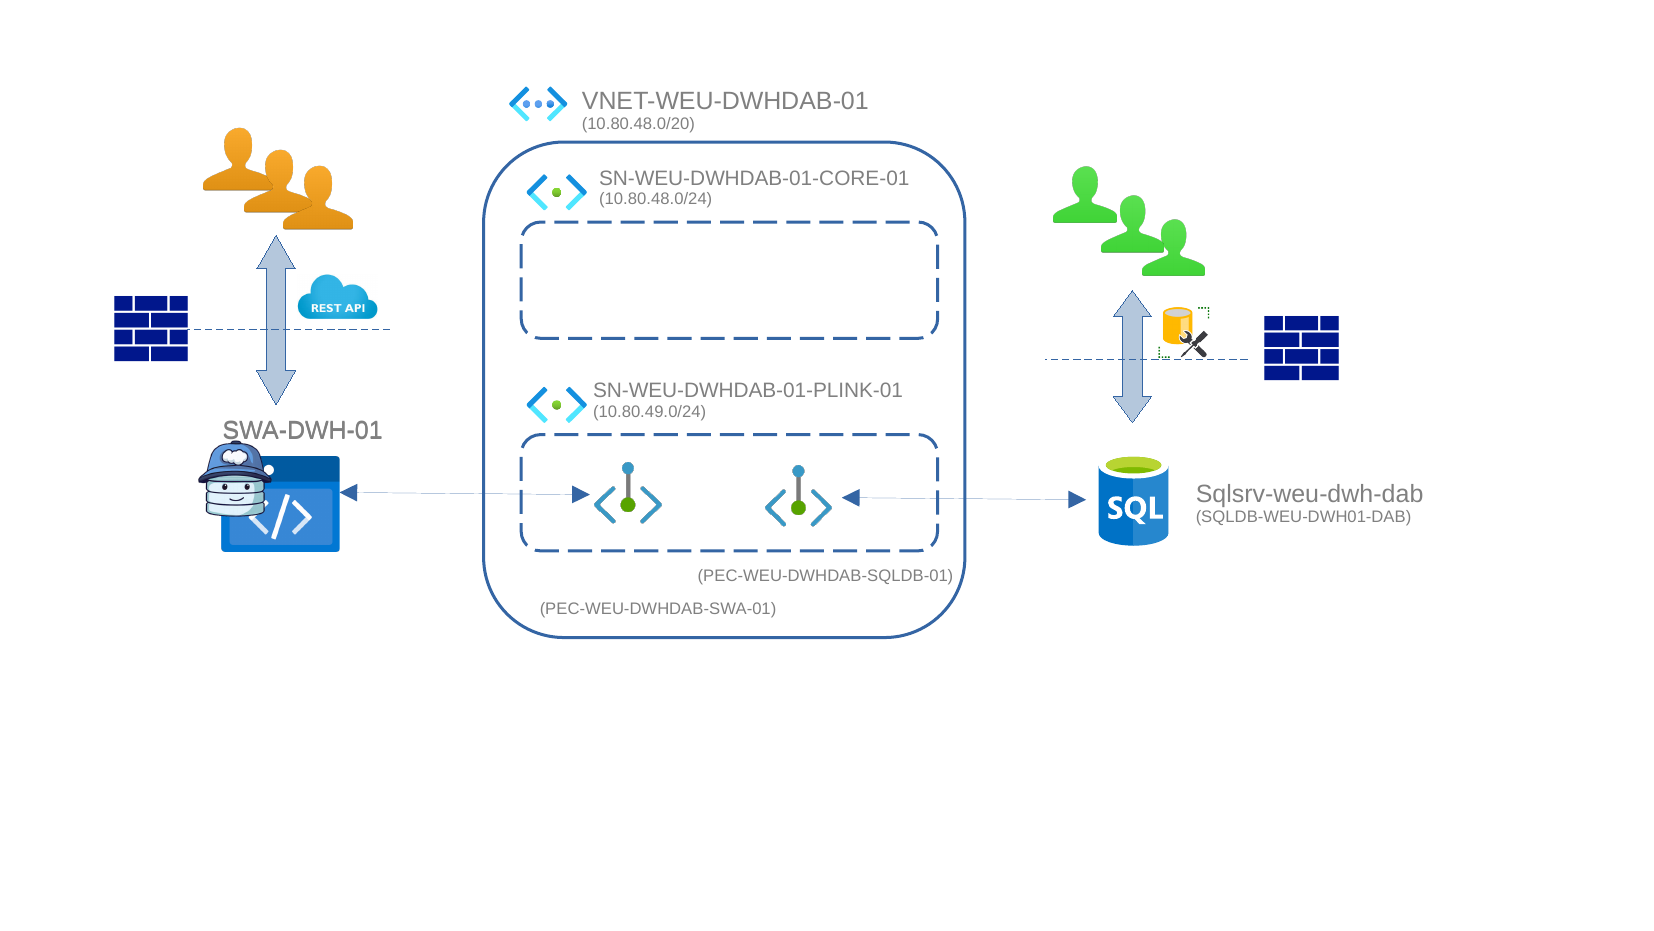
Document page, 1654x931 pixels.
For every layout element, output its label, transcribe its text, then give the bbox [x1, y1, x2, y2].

picture [1086, 452, 1182, 548]
text_box SWA-DWH-01 [207, 408, 433, 466]
picture [523, 371, 591, 439]
text_box [256, 235, 296, 405]
picture [760, 463, 842, 533]
picture [203, 124, 353, 233]
picture [523, 158, 584, 226]
picture [1053, 163, 1205, 279]
picture [589, 460, 672, 529]
text_box VNET-WEU-DWHDAB-01 (10.80.48.0/20) [567, 79, 905, 151]
picture [1157, 305, 1210, 360]
picture [297, 274, 378, 320]
text_box (PEC-WEU-DWHDAB-SQLDB-01) [682, 558, 983, 593]
picture [189, 433, 340, 552]
text_box SN-WEU-DWHDAB-01-PLINK-01 (10.80.49.0/24) [578, 371, 954, 435]
picture [509, 75, 568, 133]
text_box (PEC-WEU-DWHDAB-SWA-01) [525, 592, 826, 626]
picture [1264, 311, 1339, 385]
text_box [1113, 290, 1152, 423]
text_box SN-WEU-DWHDAB-01-CORE-01 (10.80.48.0/24) [584, 158, 937, 229]
text_box Sqlsrv-weu-dwh-dab (SQLDB-WEU-DWH01-DAB) [1181, 472, 1471, 534]
picture [114, 291, 188, 366]
